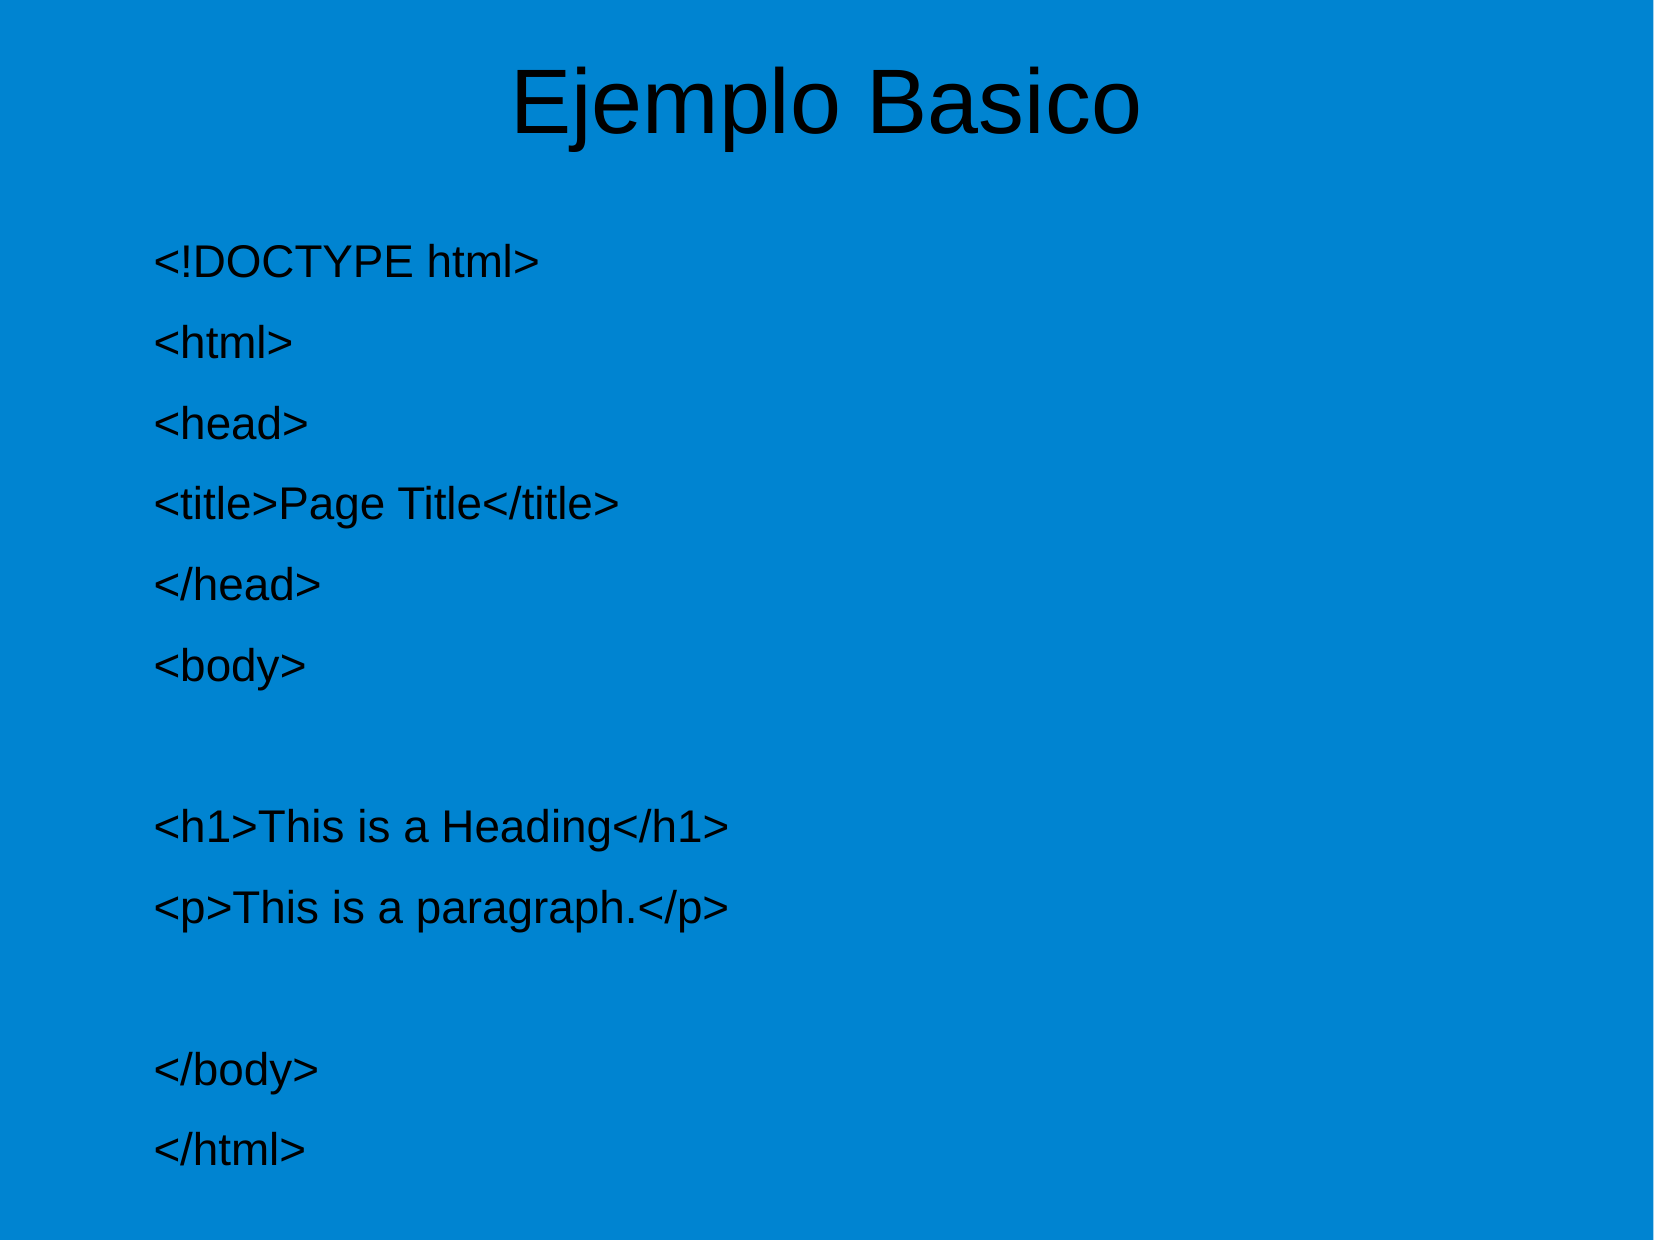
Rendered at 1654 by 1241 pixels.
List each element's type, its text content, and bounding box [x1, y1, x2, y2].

title Ejemplo Basico [82, 0, 1571, 206]
list <!DOCTYPE html> <html> <head> <title>Page Title</title> </head> <body> <h1>This is a Heading</h1> <p>This is a paragraph.</p> </body> </html> [82, 236, 1654, 1241]
